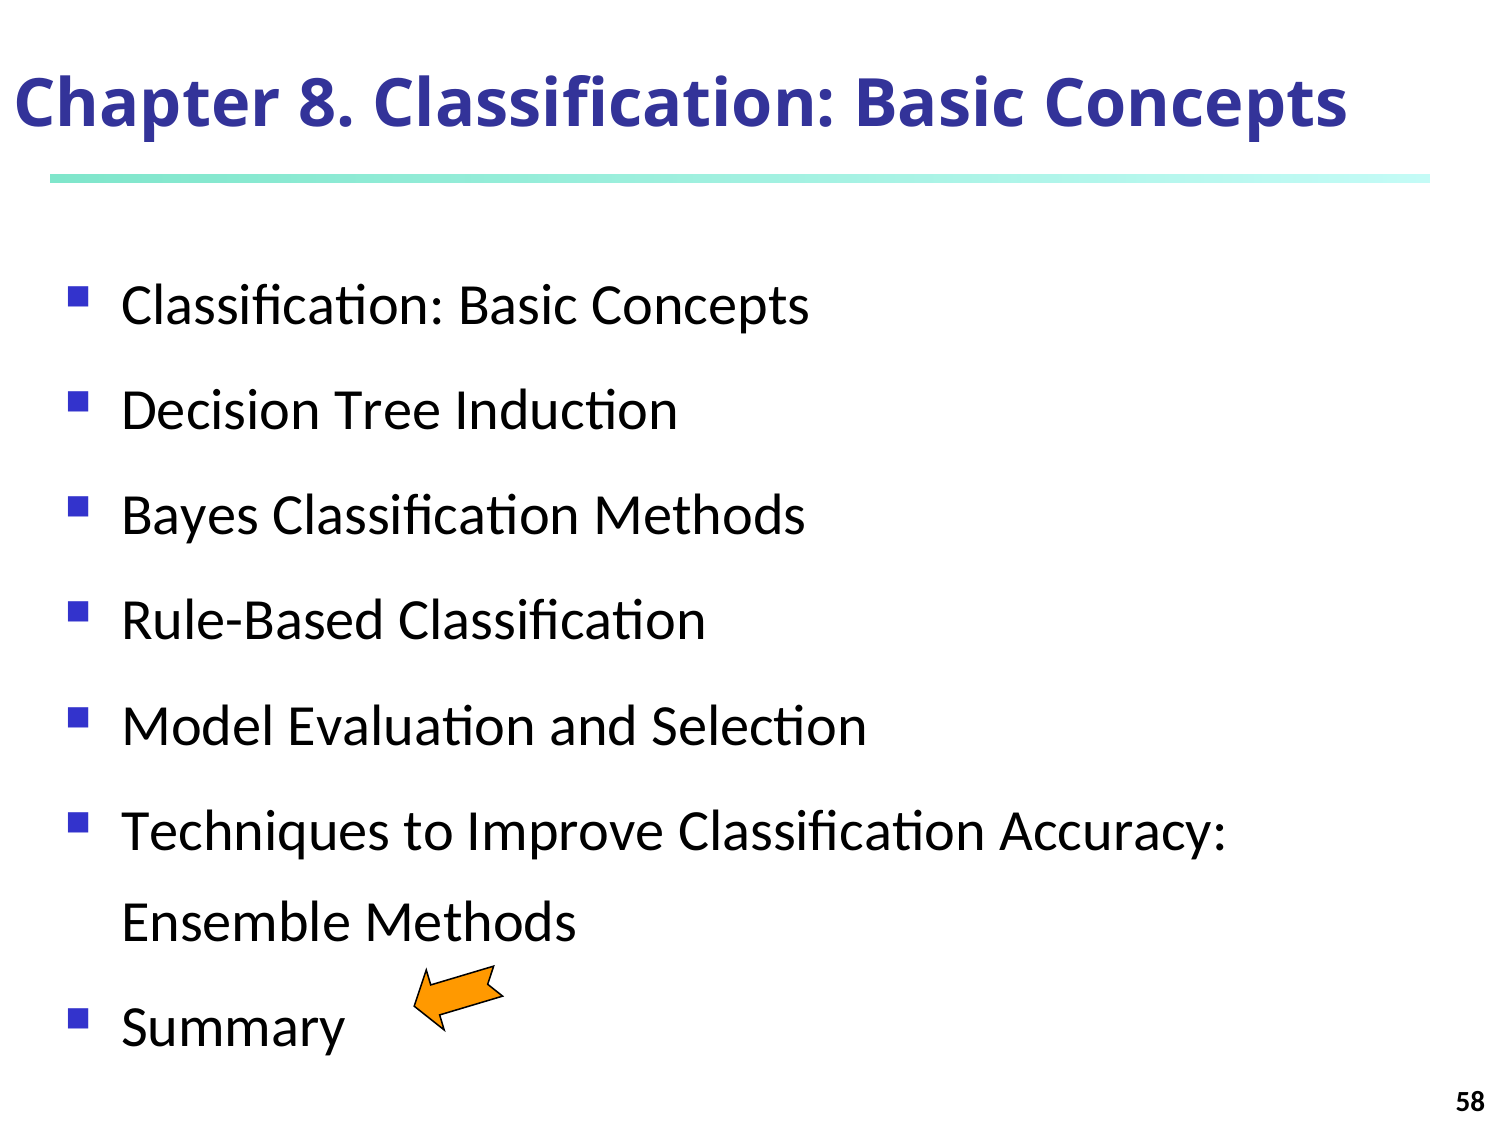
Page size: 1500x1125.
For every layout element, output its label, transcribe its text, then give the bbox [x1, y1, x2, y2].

title Chapter 8. Classification: Basic Concepts [0, 49, 1499, 150]
text_box [414, 966, 503, 1030]
list Classification: Basic Concepts Decision Tree Induction Bayes Classification Methods Rule-Based Classification Model Evaluation and Selection Techniques to Improve Classification Accuracy: Ensemble Methods Summary [49, 237, 1425, 1075]
text_box <number> [1187, 1062, 1500, 1125]
